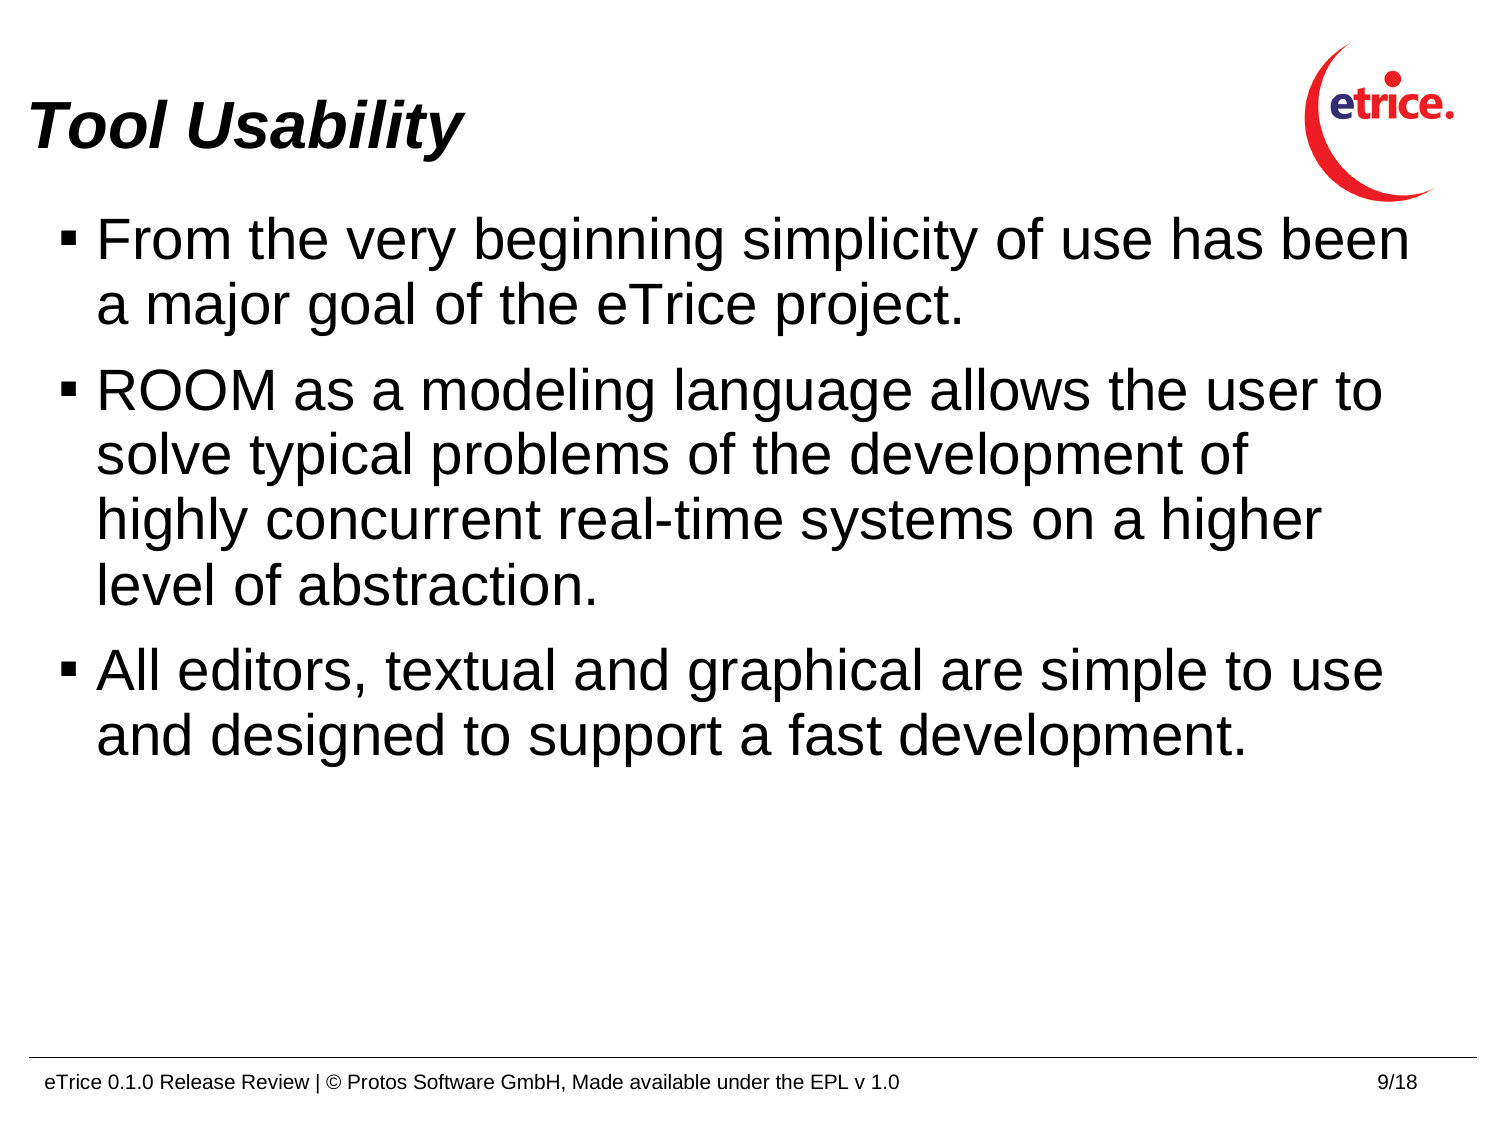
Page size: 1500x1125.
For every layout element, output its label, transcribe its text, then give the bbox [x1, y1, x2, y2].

picture [1299, 29, 1477, 207]
title Tool Usability [26, 84, 1474, 172]
list From the very beginning simplicity of use has been a major goal of the eTrice project. ROOM as a modeling language allows the user to solve typical problems of the development of highly concurrent real-time systems on a higher level of abstraction. All editors, textual and graphical are simple to use and designed to support a fast development. [59, 206, 1418, 1040]
